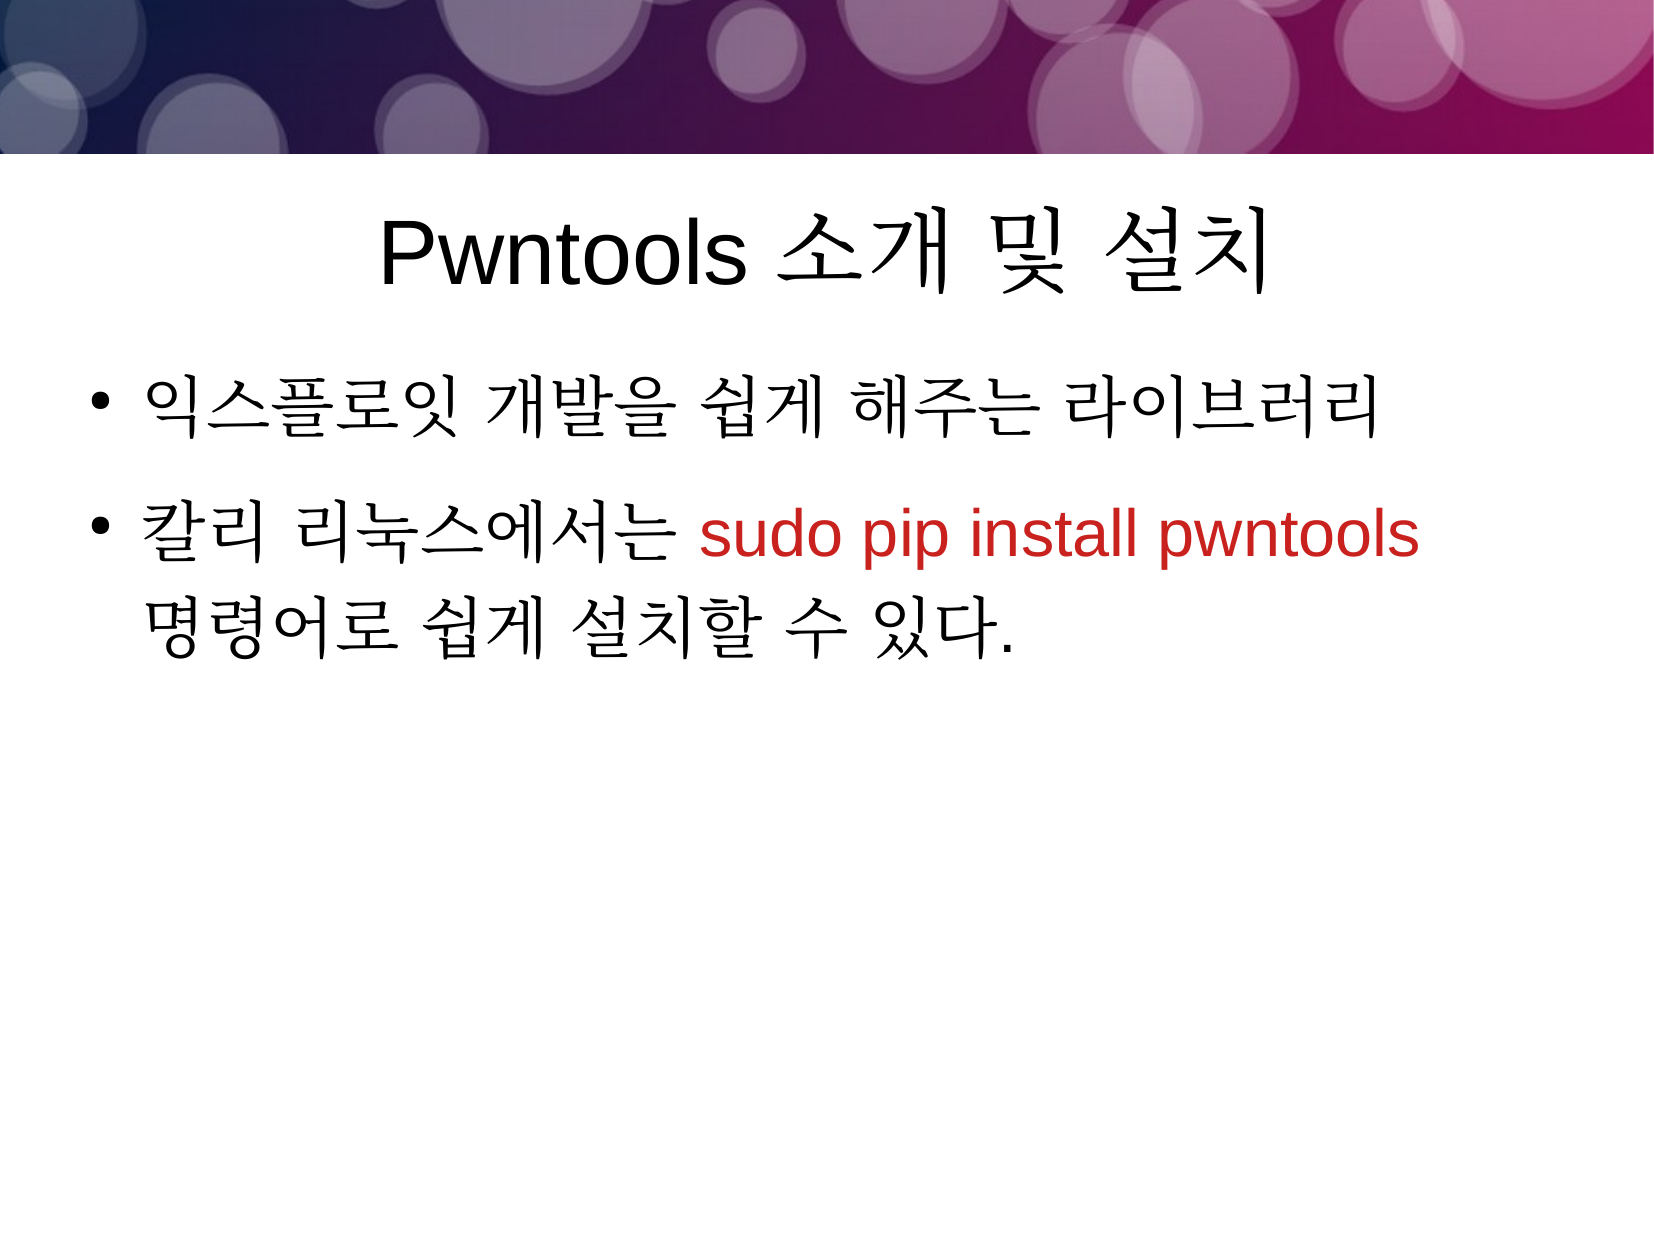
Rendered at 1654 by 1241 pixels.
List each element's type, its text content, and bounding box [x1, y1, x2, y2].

picture [0, 0, 1654, 154]
title Pwntools 소개 및 설치 [82, 159, 1571, 331]
list 익스플로잇 개발을 쉽게 해주는 라이브러리 칼리 리눅스에서는 sudo pip install pwntools 명령어로 쉽게 설치할 수 있다. [70, 354, 1559, 1075]
